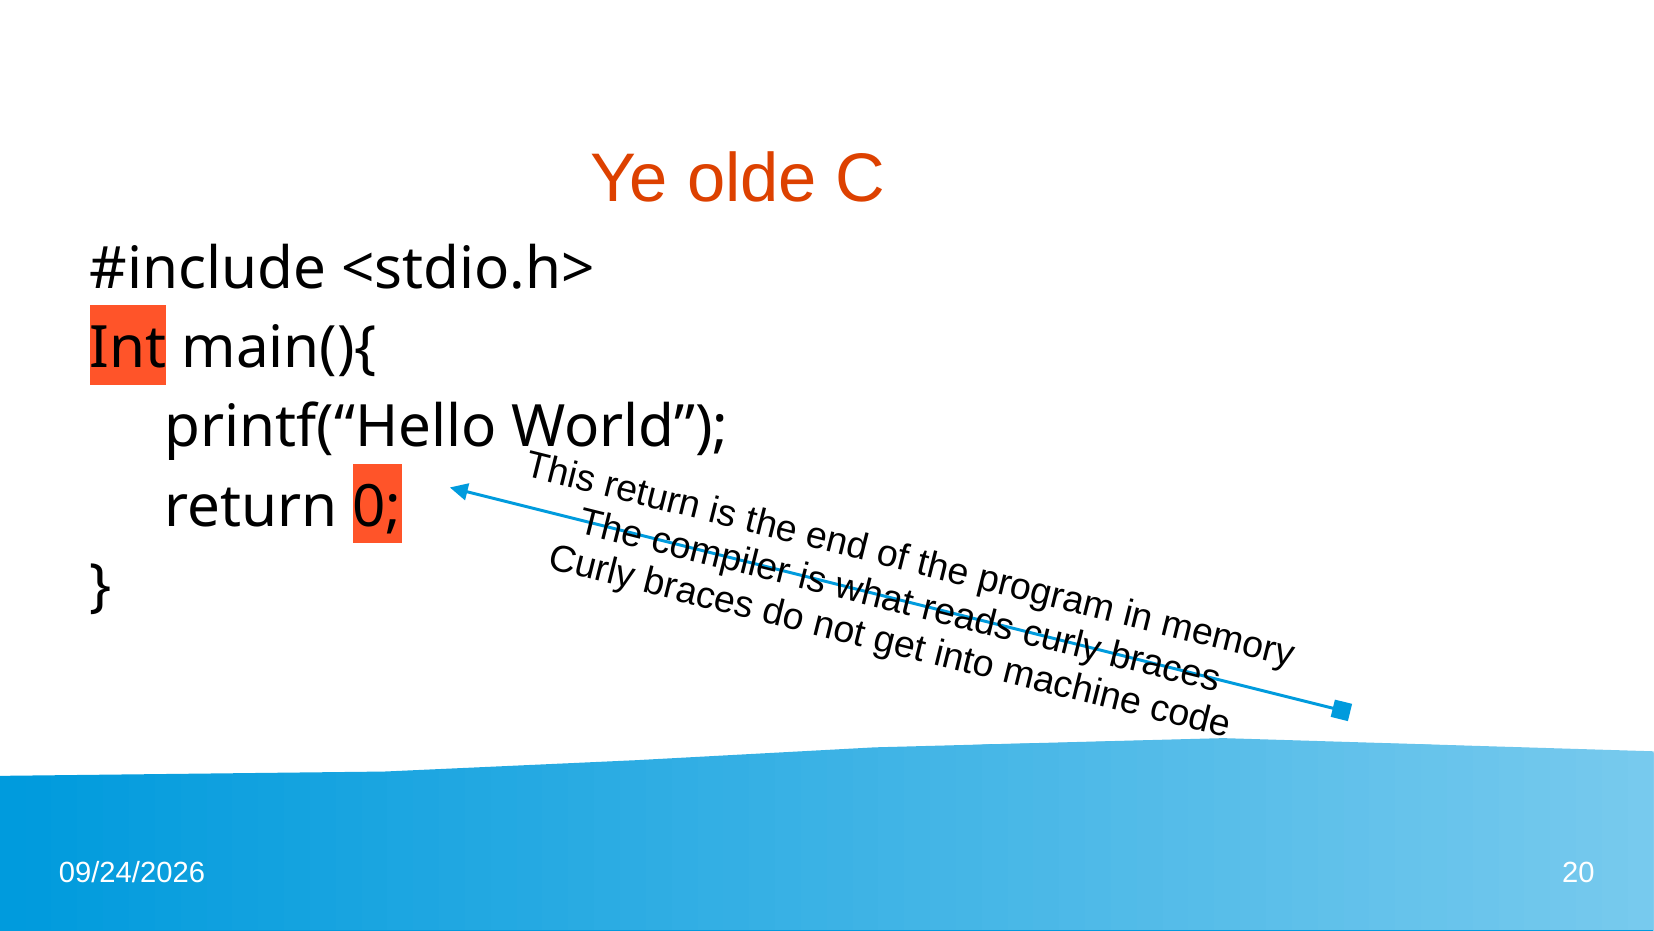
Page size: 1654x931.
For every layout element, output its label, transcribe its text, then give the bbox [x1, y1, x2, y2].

title Ye olde C [0, 88, 1477, 266]
text_box #include <stdio.h> Int main(){ printf(“Hello World”); return 0; } [75, 218, 1163, 584]
